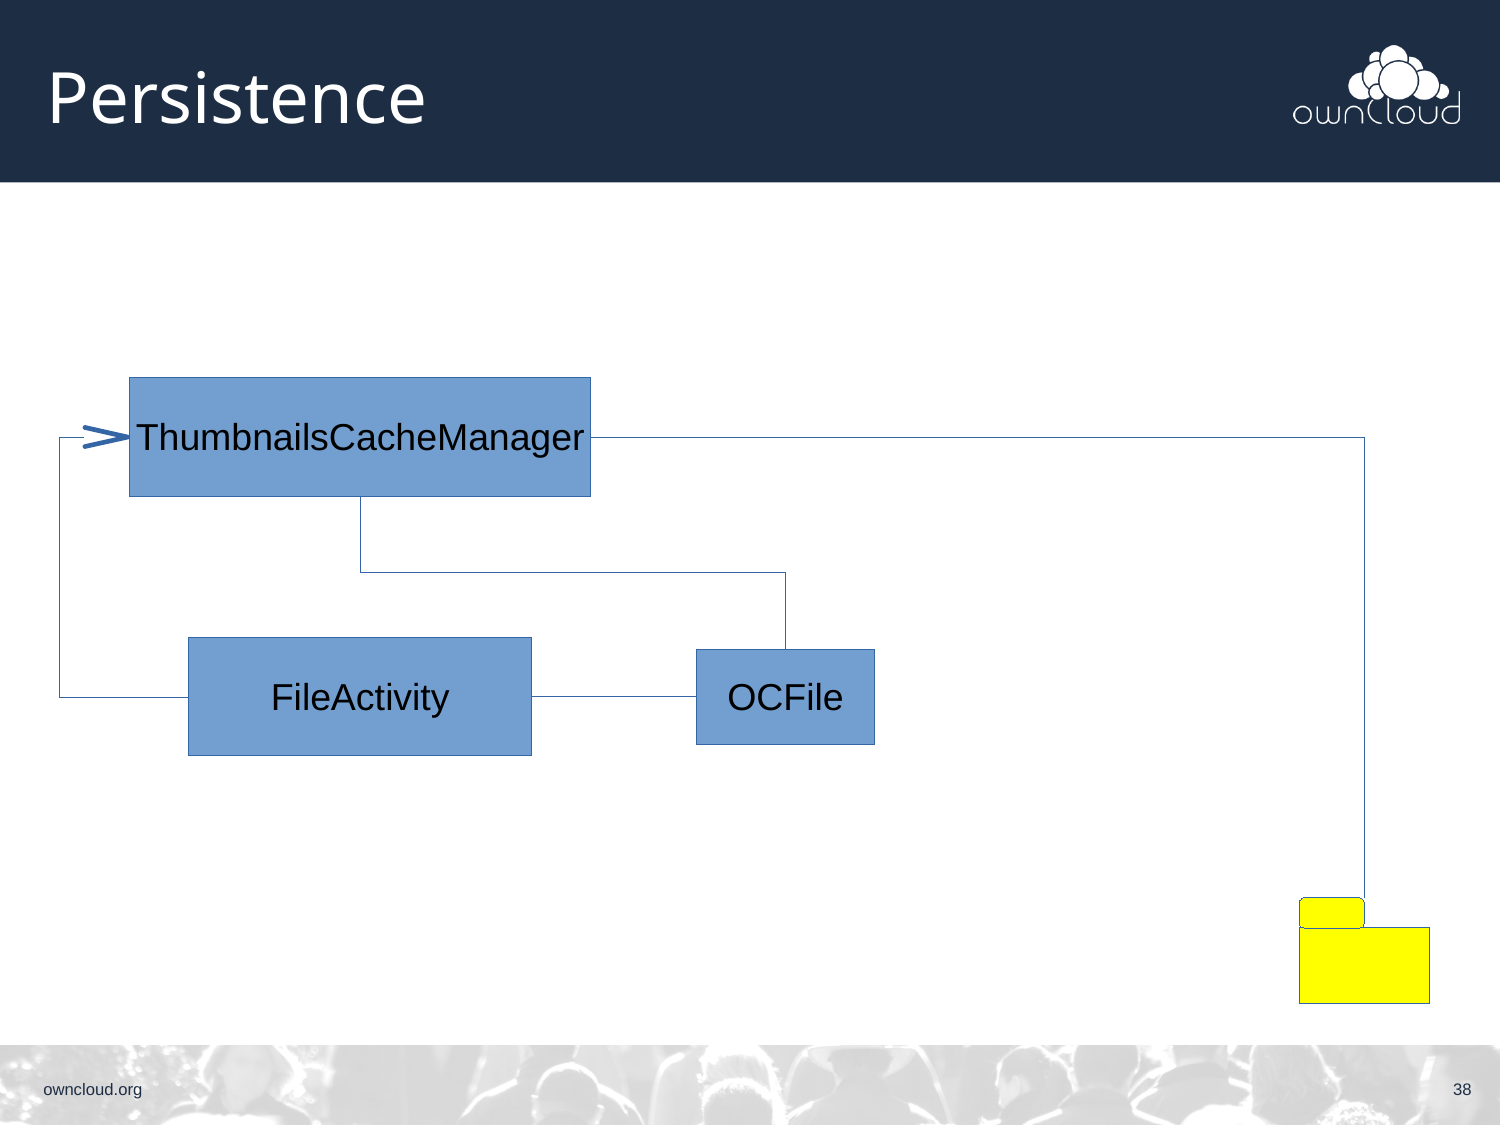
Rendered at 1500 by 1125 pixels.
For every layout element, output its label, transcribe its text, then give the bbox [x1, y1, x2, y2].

text_box OCFile [696, 649, 875, 745]
title Persistence [46, 5, 1258, 187]
picture [0, 1045, 1500, 1125]
text_box ThumbnailsCacheManager [129, 377, 591, 497]
text_box FileActivity [188, 637, 532, 756]
text_box [1299, 897, 1430, 1004]
picture [1293, 45, 1460, 124]
